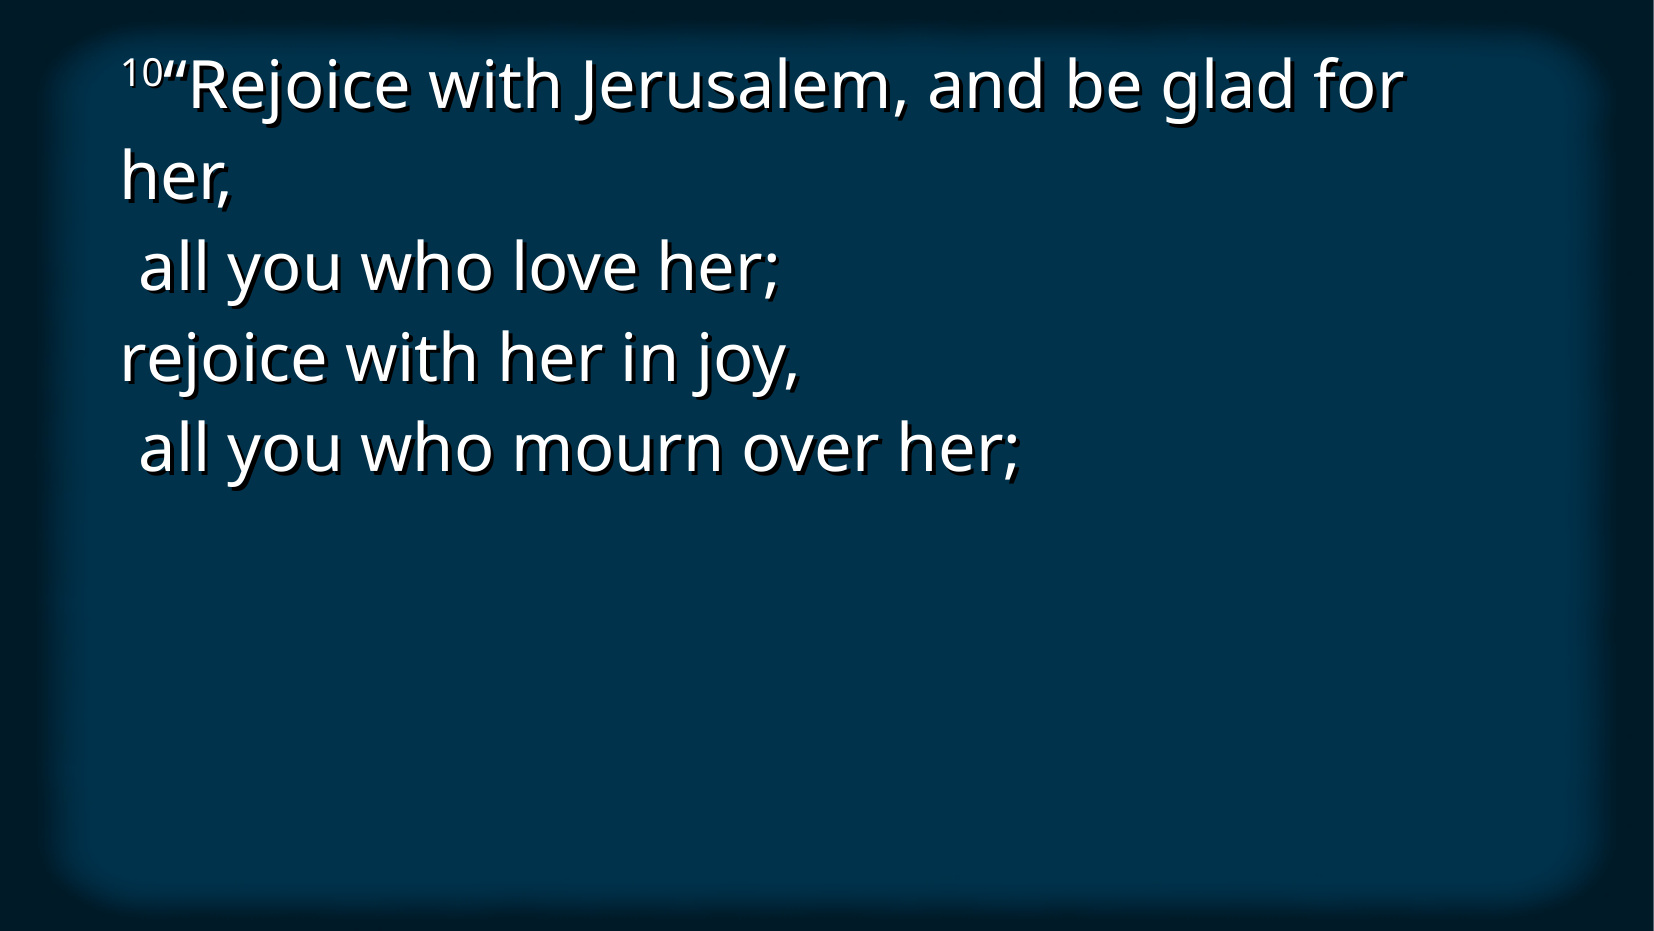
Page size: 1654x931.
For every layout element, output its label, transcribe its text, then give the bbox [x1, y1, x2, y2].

text_box 10“Rejoice with Jerusalem, and be glad for her, all you who love her; rejoice with her in joy, all you who mourn over her; [105, 30, 1546, 400]
picture [0, 0, 1654, 931]
